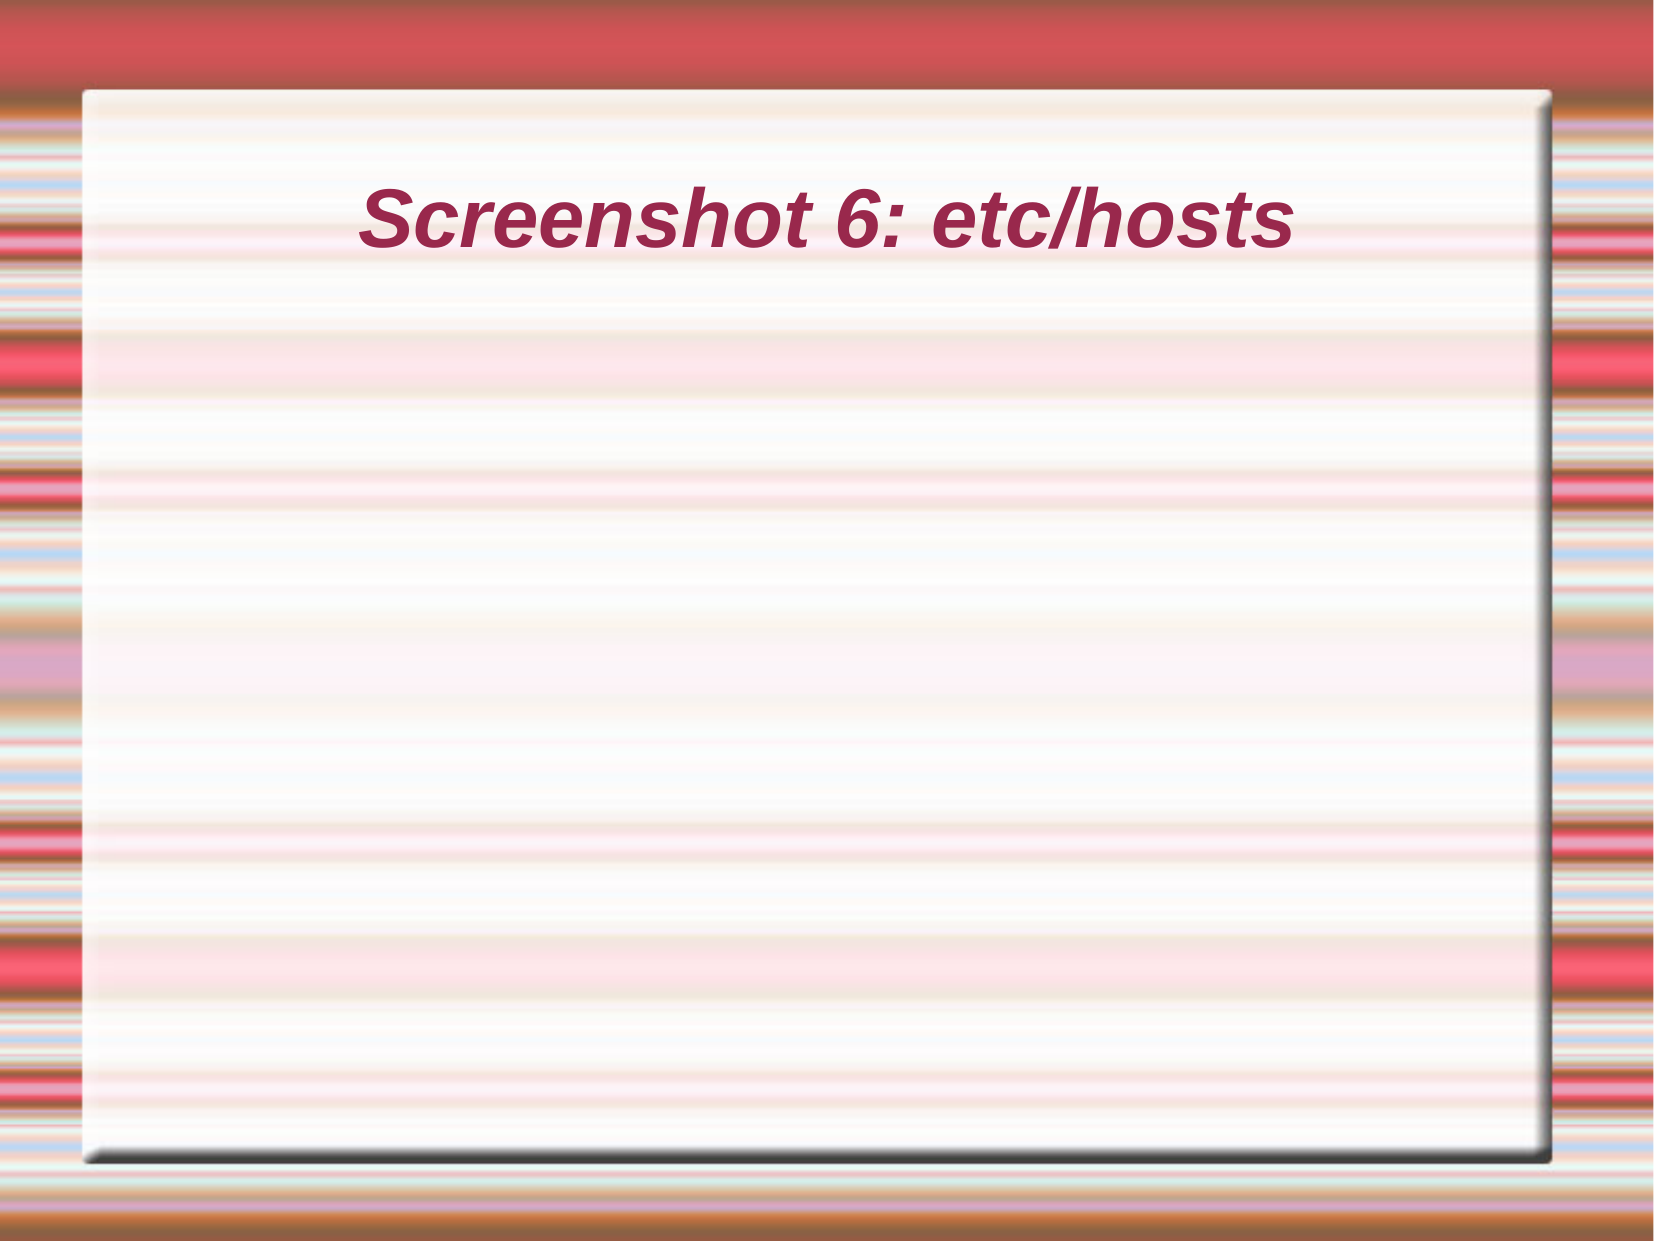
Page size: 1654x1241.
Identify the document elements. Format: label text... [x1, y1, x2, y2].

title Screenshot 6: etc/hosts [121, 114, 1534, 322]
picture [0, 0, 1654, 1241]
